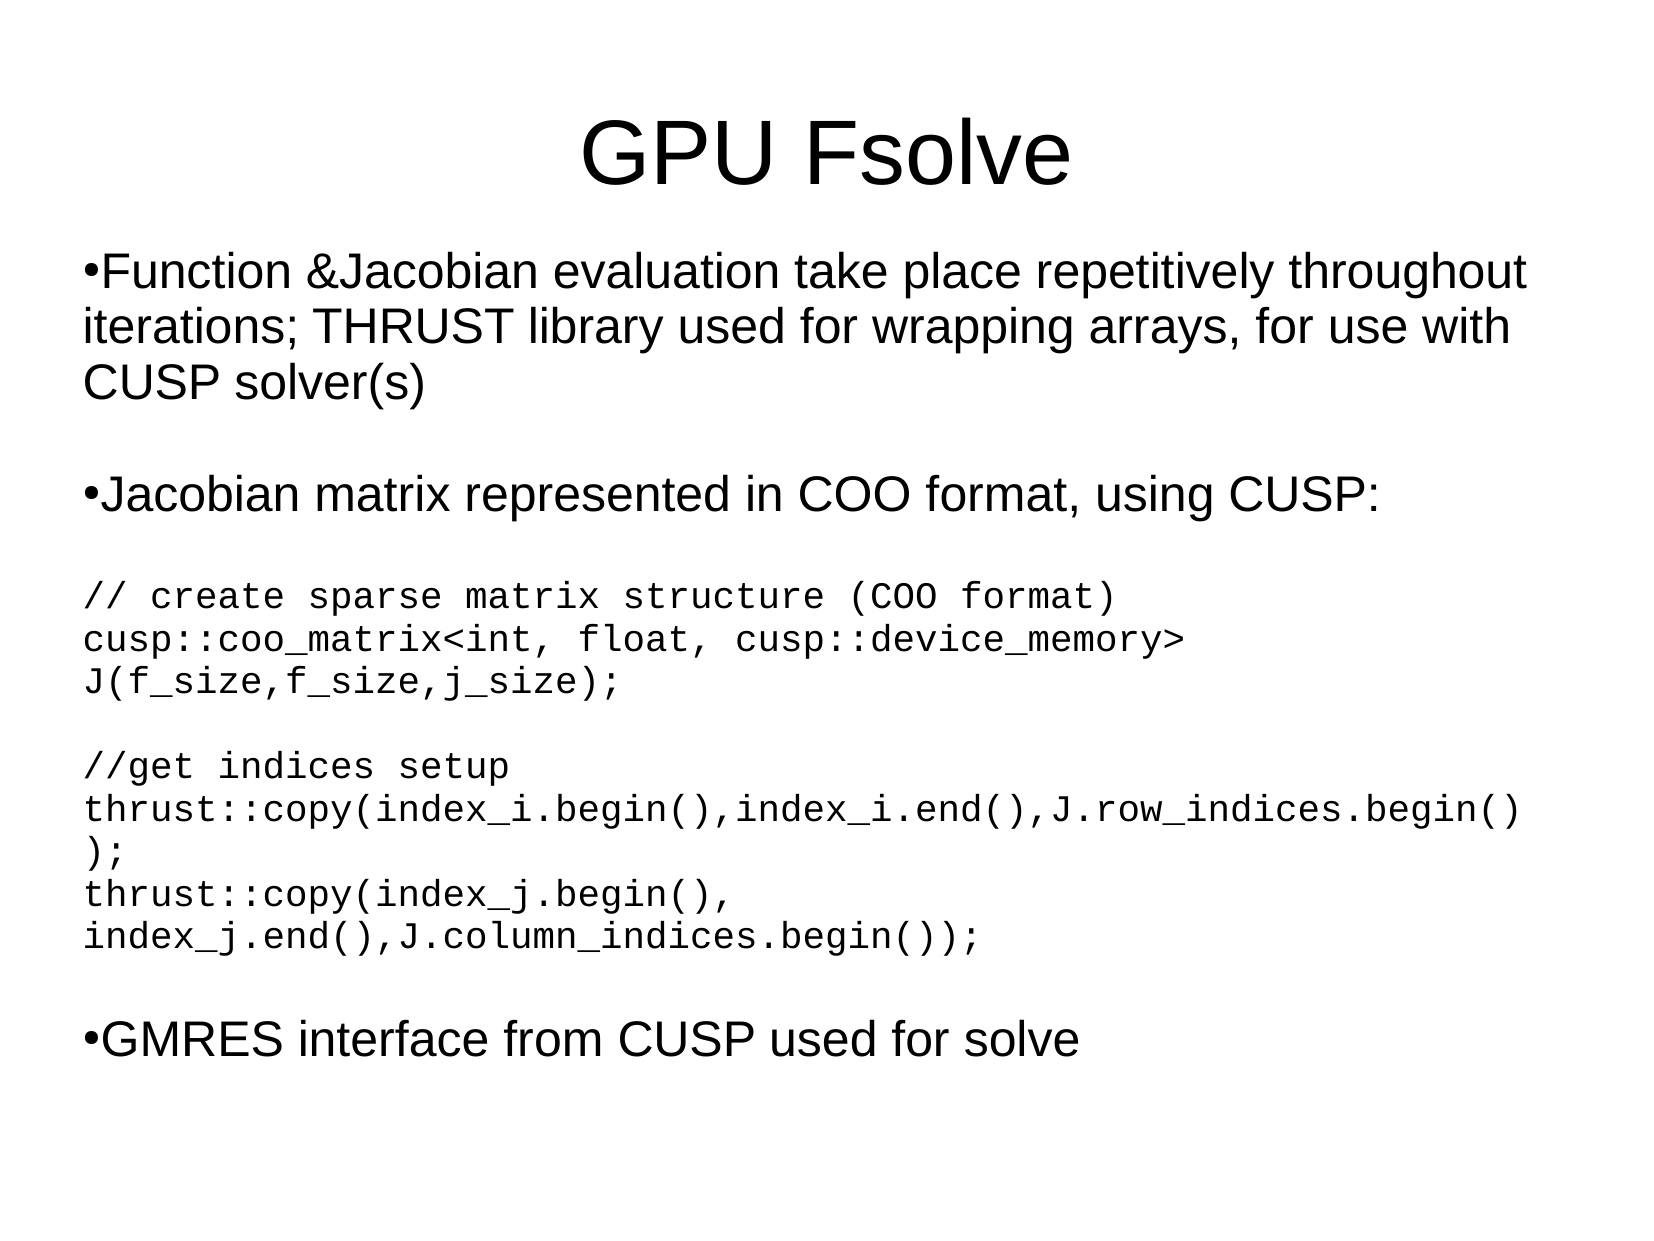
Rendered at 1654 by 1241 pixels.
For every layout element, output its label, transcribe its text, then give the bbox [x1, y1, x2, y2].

subtitle Function &Jacobian evaluation take place repetitively throughout iterations; THRUST library used for wrapping arrays, for use with CUSP solver(s) Jacobian matrix represented in COO format, using CUSP: // create sparse matrix structure (COO format) cusp::coo_matrix<int, float, cusp::device_memory> J(f_size,f_size,j_size); //get indices setup thrust::copy(index_i.begin(),index_i.end(),J.row_indices.begin()); thrust::copy(index_j.begin(), index_j.end(),J.column_indices.begin()); GMRES interface from CUSP used for solve [82, 242, 1538, 1241]
title GPU Fsolve [82, 49, 1571, 257]
